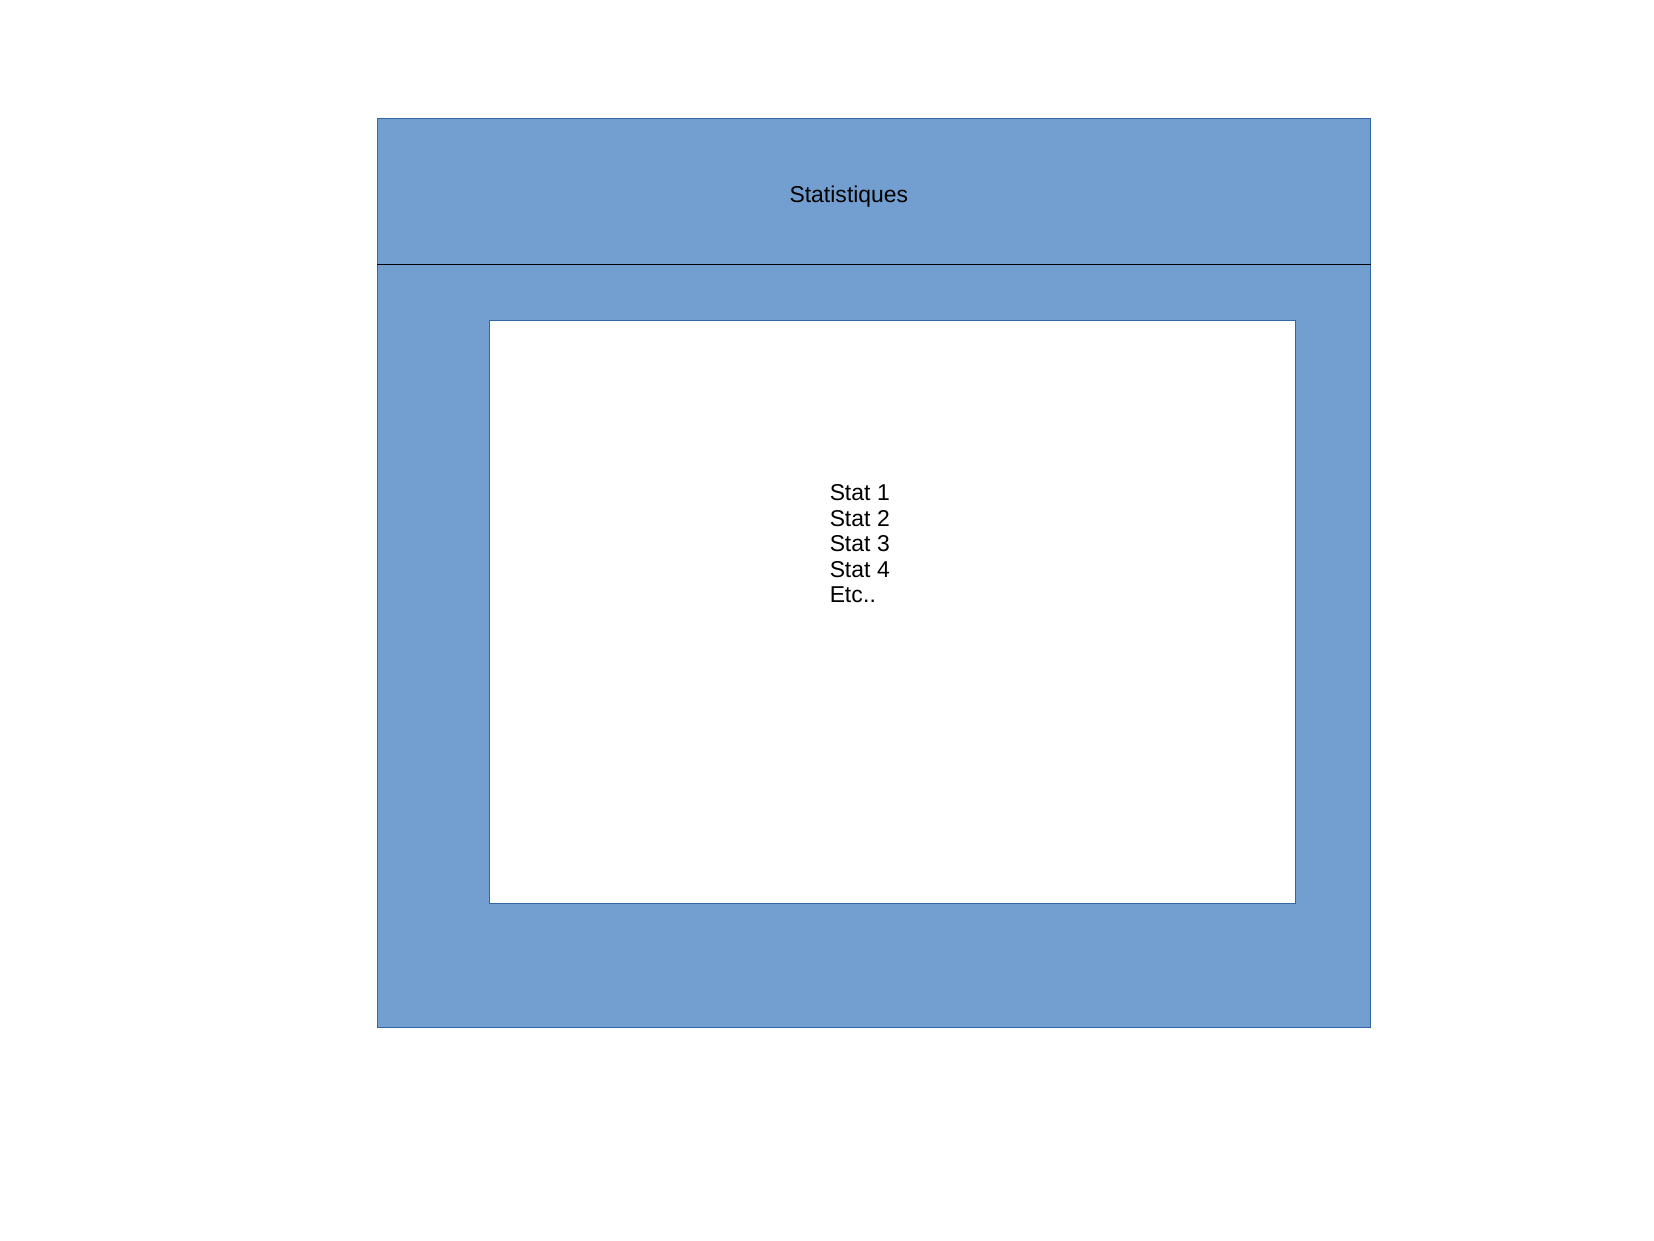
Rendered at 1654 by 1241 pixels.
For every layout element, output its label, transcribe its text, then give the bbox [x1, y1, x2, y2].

text_box [377, 265, 1371, 1028]
text_box Stat 1 Stat 2 Stat 3 Stat 4 Etc.. [814, 472, 1299, 614]
text_box [377, 118, 1371, 264]
text_box Statistiques [774, 174, 1259, 264]
